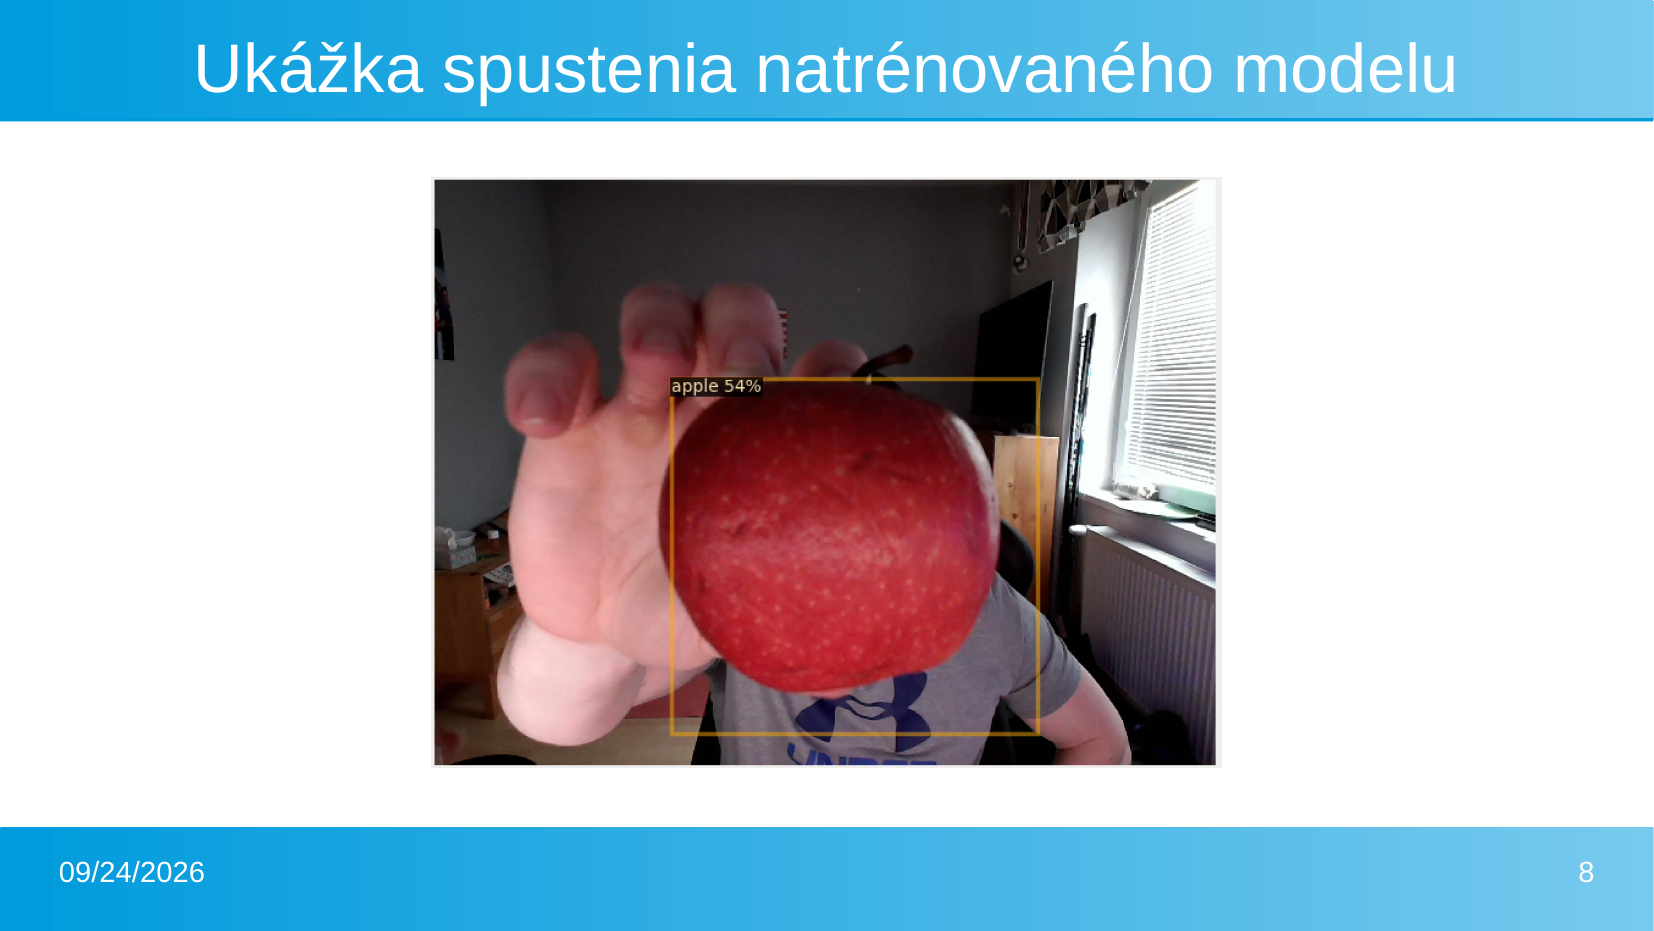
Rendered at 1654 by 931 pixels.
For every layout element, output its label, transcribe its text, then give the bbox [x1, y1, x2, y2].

picture [431, 177, 1222, 768]
title Ukážka spustenia natrénovaného modelu [59, 29, 1595, 108]
